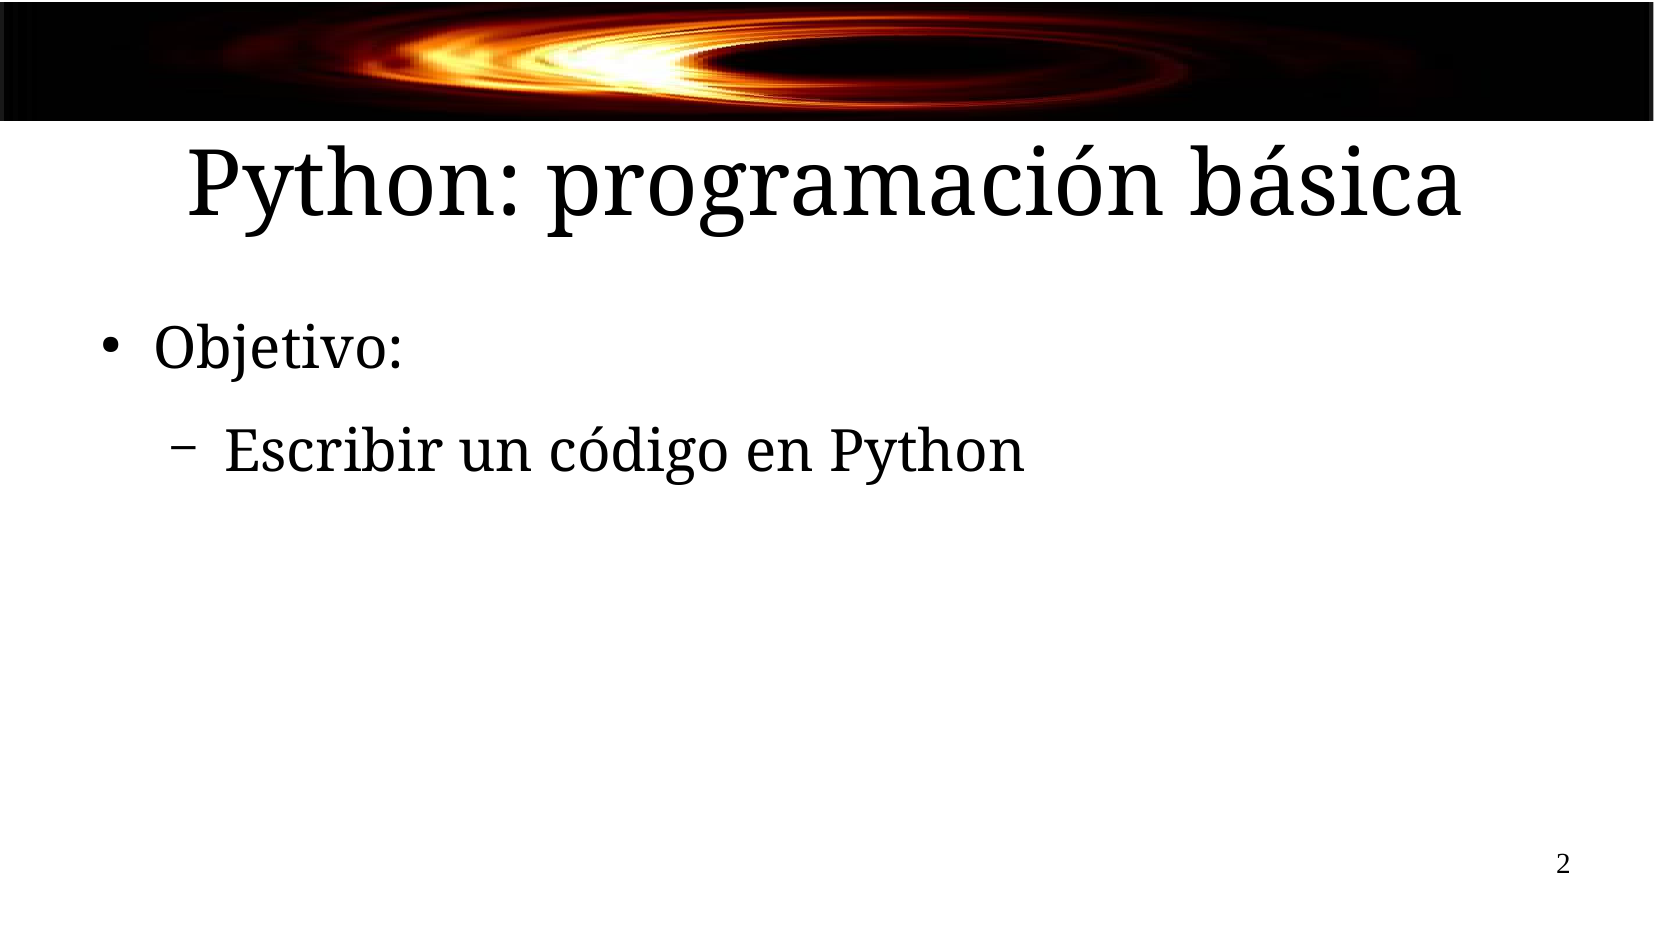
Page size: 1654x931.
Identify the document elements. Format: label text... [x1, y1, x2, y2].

picture [0, 2, 1654, 121]
list Objetivo: Escribir un código en Python [82, 306, 1571, 846]
title Python: programación básica [82, 121, 1571, 258]
